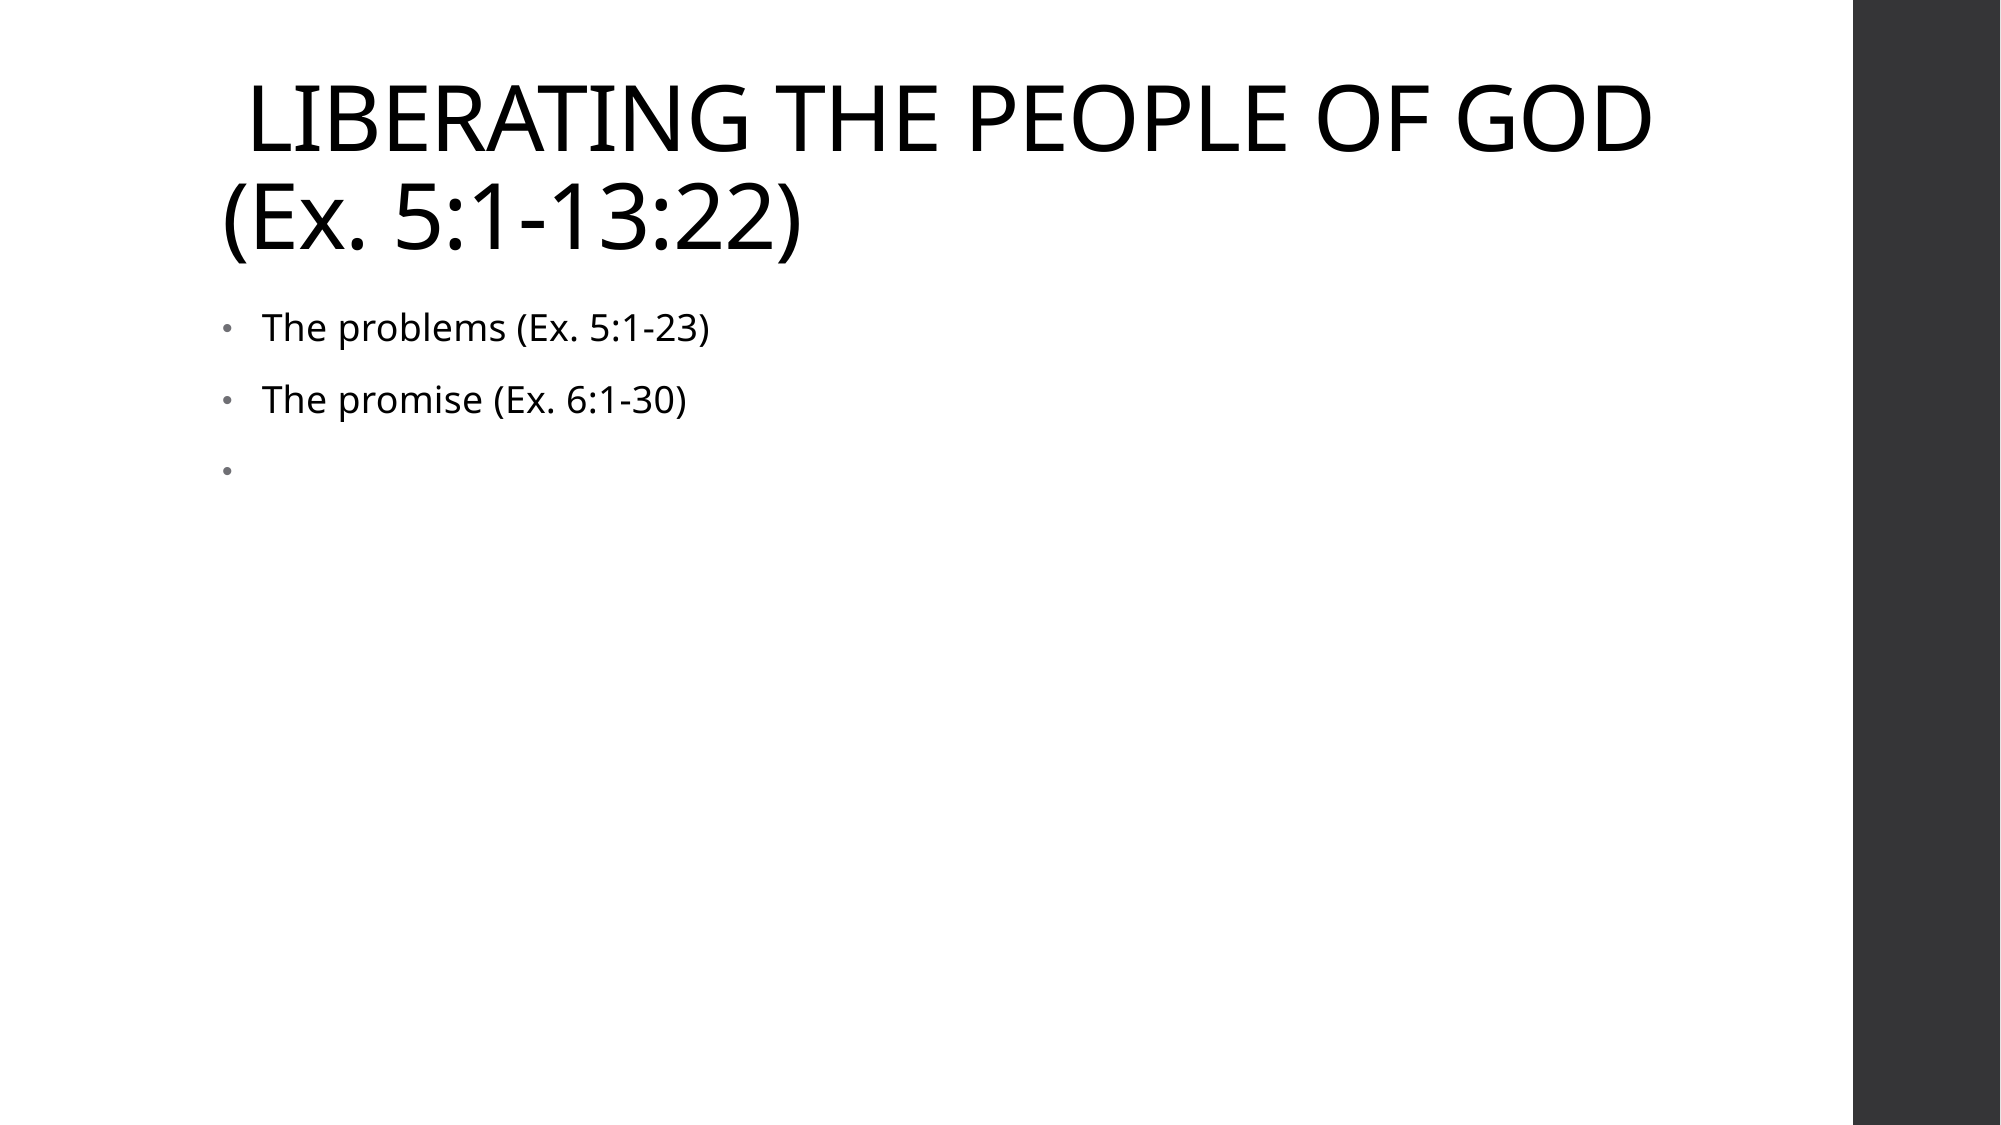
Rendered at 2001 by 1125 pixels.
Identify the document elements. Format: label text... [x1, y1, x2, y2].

title LIBERATING THE PEOPLE OF GOD (Ex. 5:1-13:22) [206, 60, 1797, 278]
list The problems (Ex. 5:1-23) The promise (Ex. 6:1-30) [206, 299, 1617, 1014]
